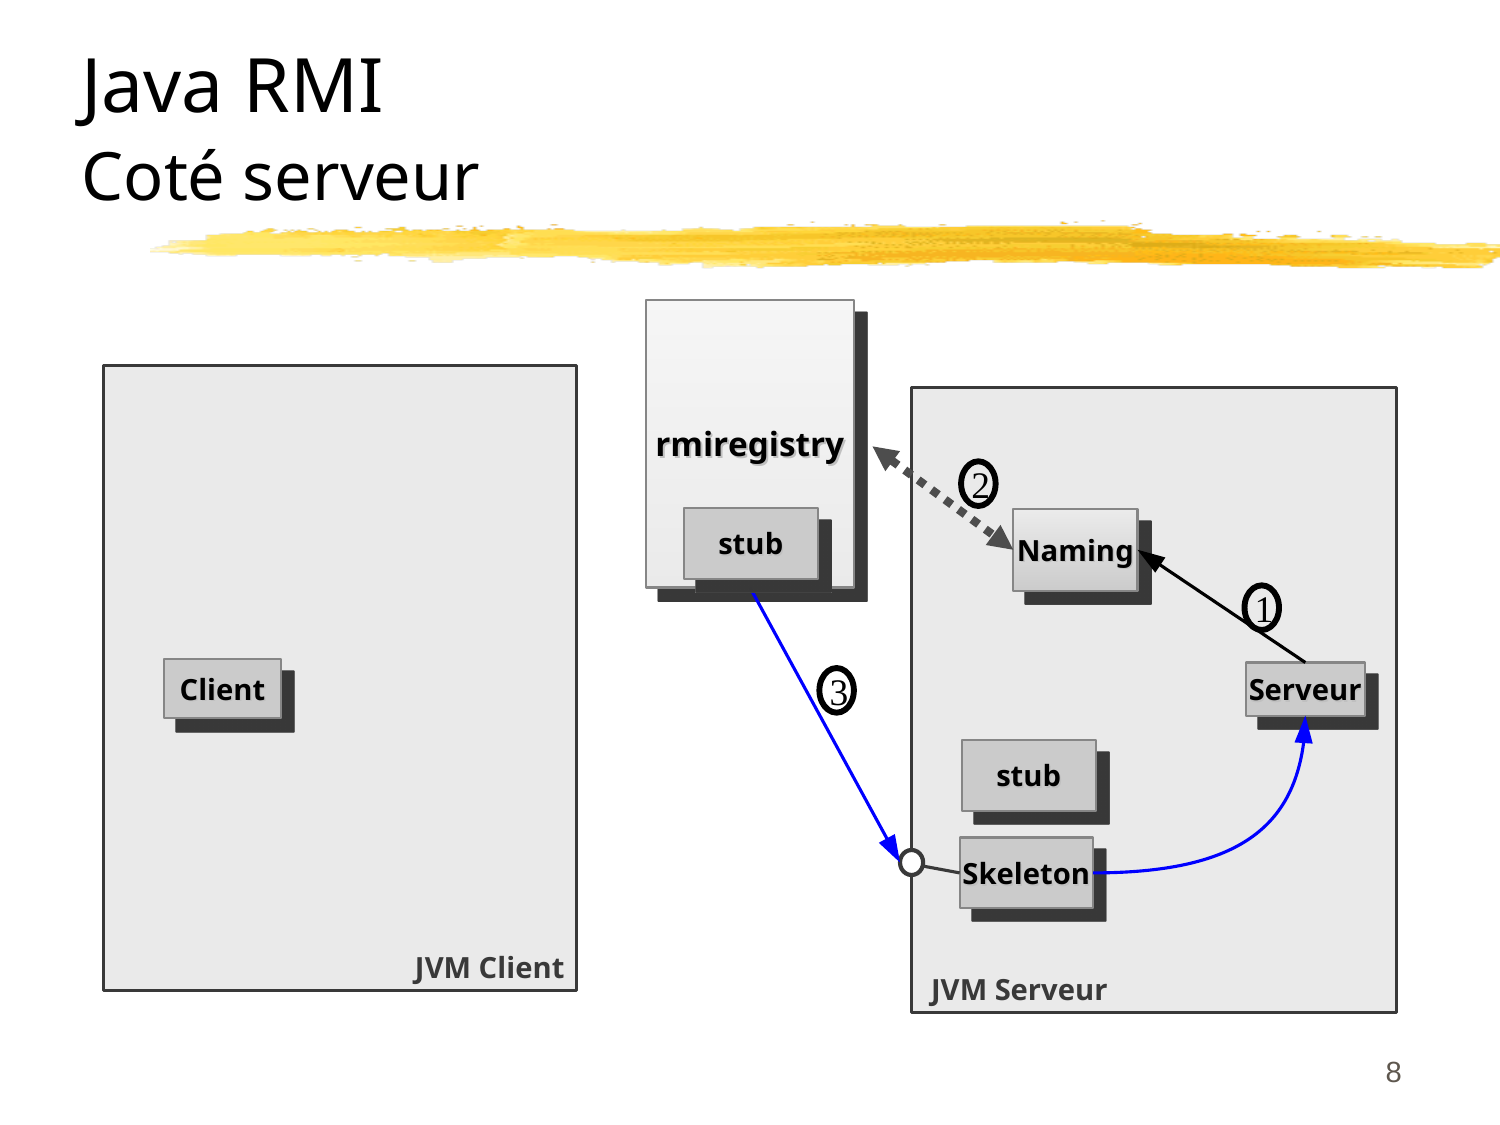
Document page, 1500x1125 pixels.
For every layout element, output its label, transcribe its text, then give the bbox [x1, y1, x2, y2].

text_box stub [684, 508, 818, 579]
text_box 3 [829, 672, 850, 709]
text_box [103, 365, 577, 991]
title Java RMI Coté serveur [66, 13, 1342, 225]
text_box rmiregistry [646, 299, 854, 588]
text_box [900, 387, 1397, 1013]
text_box 1 [1273, 587, 1296, 630]
text_box JVM Serveur [908, 961, 1123, 1012]
text_box Client [163, 659, 282, 719]
text_box JVM Client [408, 939, 580, 990]
text_box Serveur [1246, 662, 1365, 716]
text_box stub [962, 739, 1096, 811]
text_box 1 [1254, 589, 1276, 626]
text_box 2 [990, 463, 1012, 506]
text_box Naming [1013, 508, 1138, 591]
text_box 2 [971, 465, 992, 502]
text_box Skeleton [959, 837, 1094, 909]
picture [150, 215, 1500, 279]
text_box 3 [848, 670, 871, 713]
